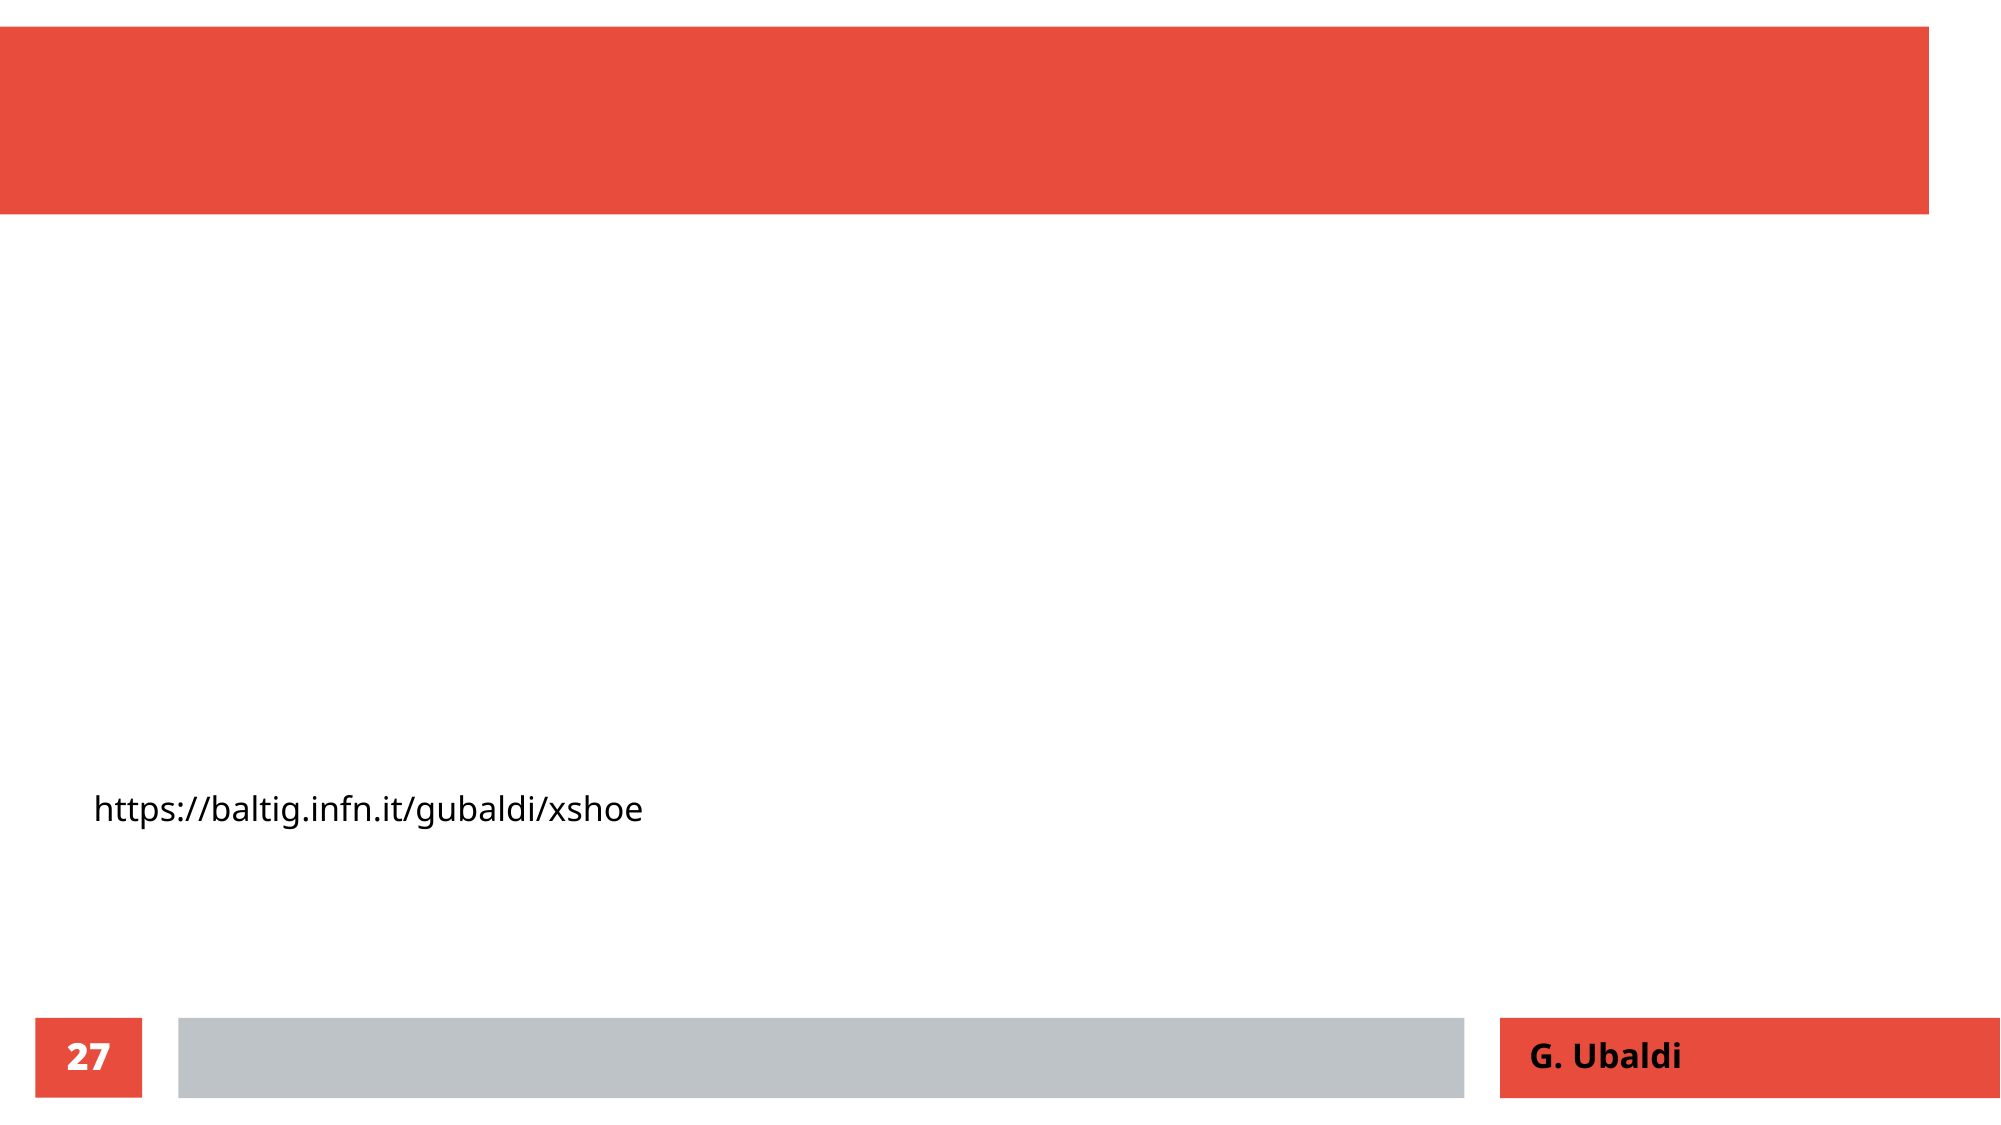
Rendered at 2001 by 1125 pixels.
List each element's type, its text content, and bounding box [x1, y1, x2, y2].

text_box https://baltig.infn.it/gubaldi/xshoe [78, 782, 886, 836]
text_box G. Ubaldi [1514, 1028, 1784, 1082]
